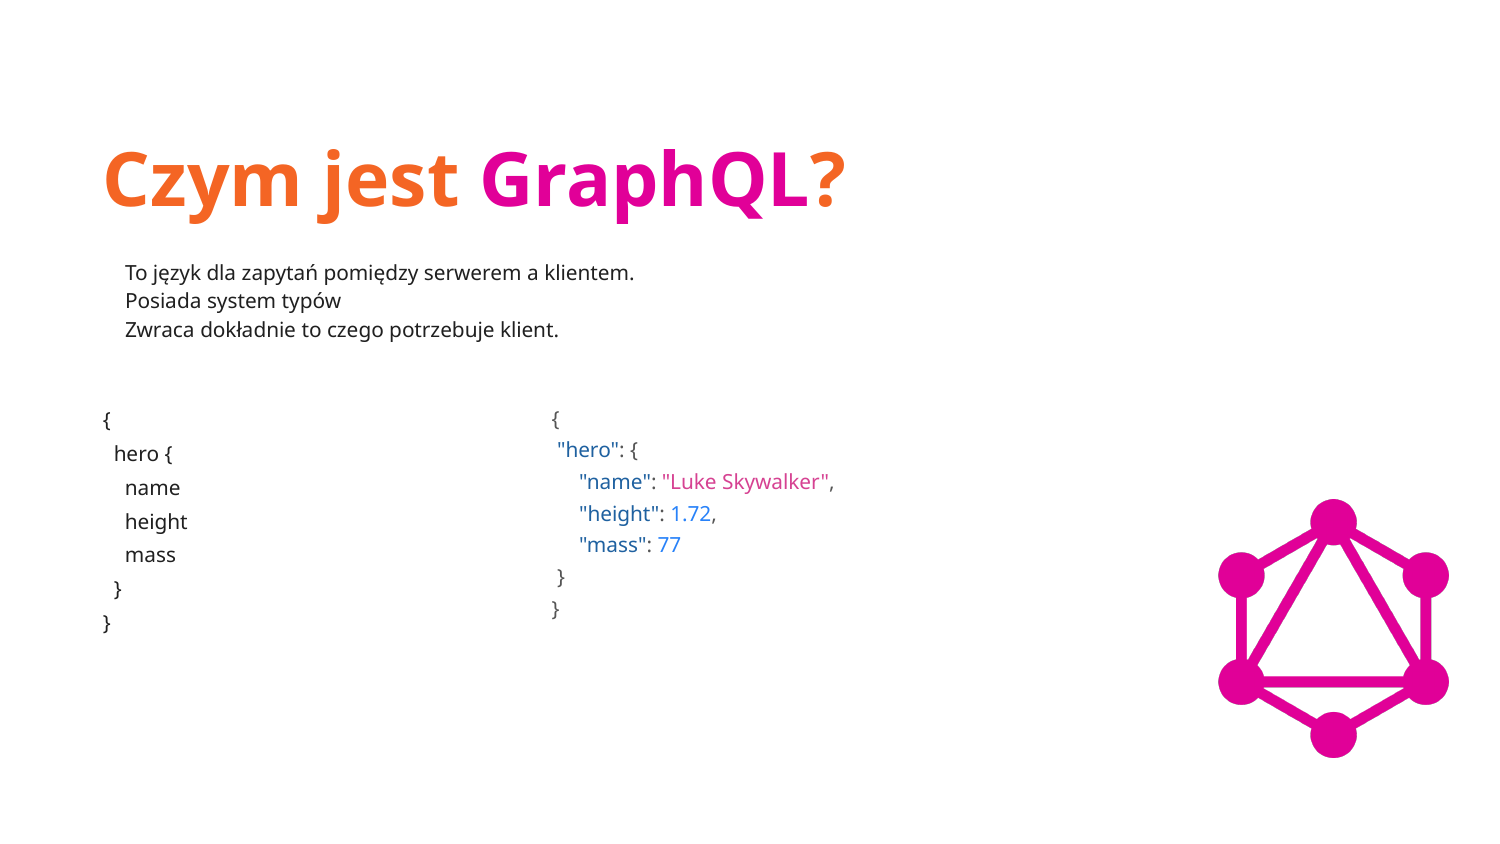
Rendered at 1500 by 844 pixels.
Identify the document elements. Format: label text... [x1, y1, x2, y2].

picture [1204, 460, 1463, 797]
title Czym jest GraphQL? [87, 116, 941, 243]
title { "hero": { "name": "Luke Skywalker", "height": 1.72, "mass": 77 } } [536, 383, 964, 773]
title { hero { name height mass } } [87, 383, 515, 746]
title To język dla zapytań pomiędzy serwerem a klientem. Posiada system typów Zwraca dokładnie to czego potrzebuje klient. [110, 243, 941, 384]
